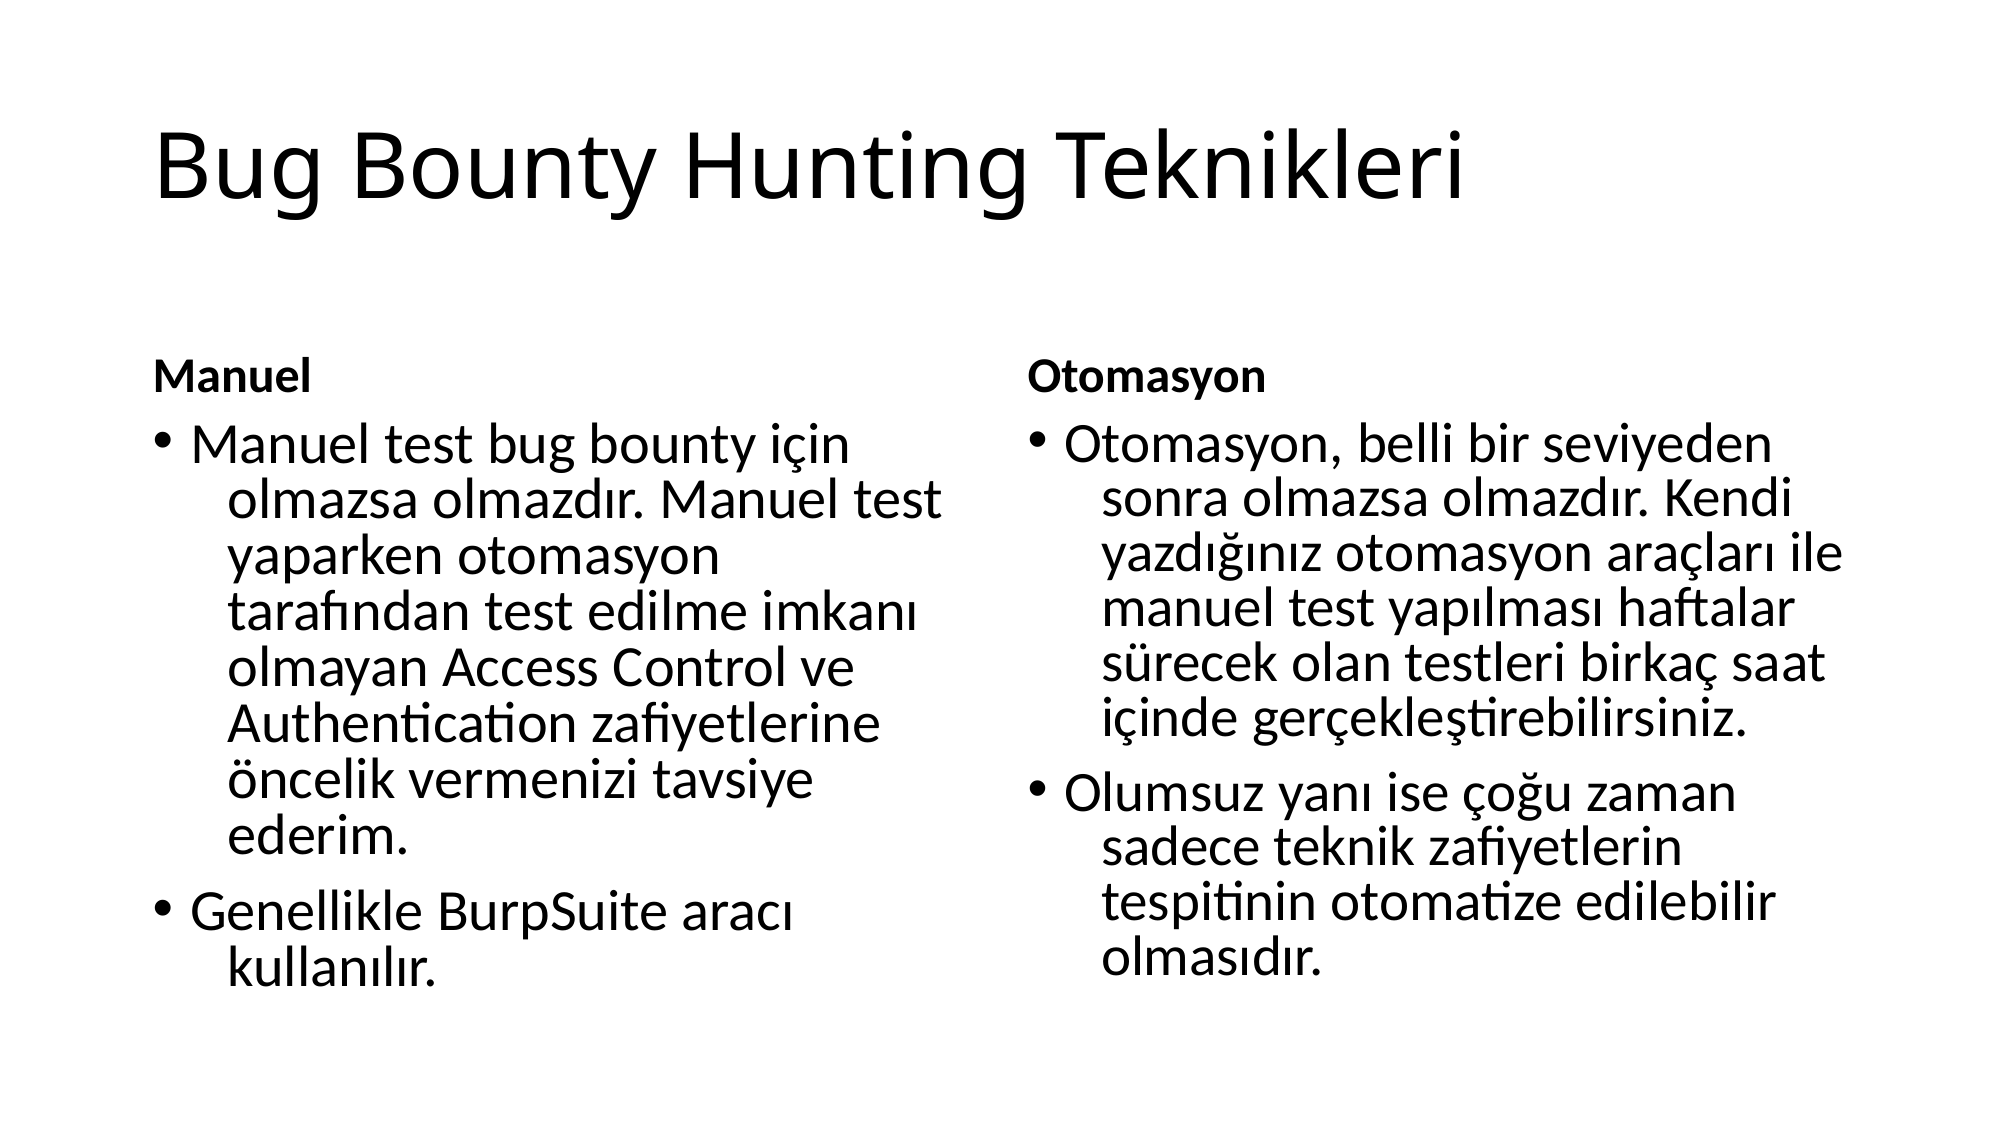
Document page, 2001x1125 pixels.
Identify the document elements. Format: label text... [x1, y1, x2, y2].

title Bug Bounty Hunting Teknikleri [137, 59, 1863, 278]
list Otomasyon [1012, 275, 1863, 410]
list Otomasyon, belli bir seviyeden sonra olmazsa olmazdır. Kendi yazdığınız otomasyon araçları ile manuel test yapılması haftalar sürecek olan testleri birkaç saat içinde gerçekleştirebilirsiniz. Olumsuz yanı ise çoğu zaman sadece teknik zafiyetlerin tespitinin otomatize edilebilir olmasıdır. [1012, 410, 1863, 1016]
list Manuel [137, 275, 984, 410]
list Manuel test bug bounty için olmazsa olmazdır. Manuel test yaparken otomasyon tarafından test edilme imkanı olmayan Access Control ve Authentication zafiyetlerine öncelik vermenizi tavsiye ederim. Genellikle BurpSuite aracı kullanılır. [137, 410, 984, 1016]
